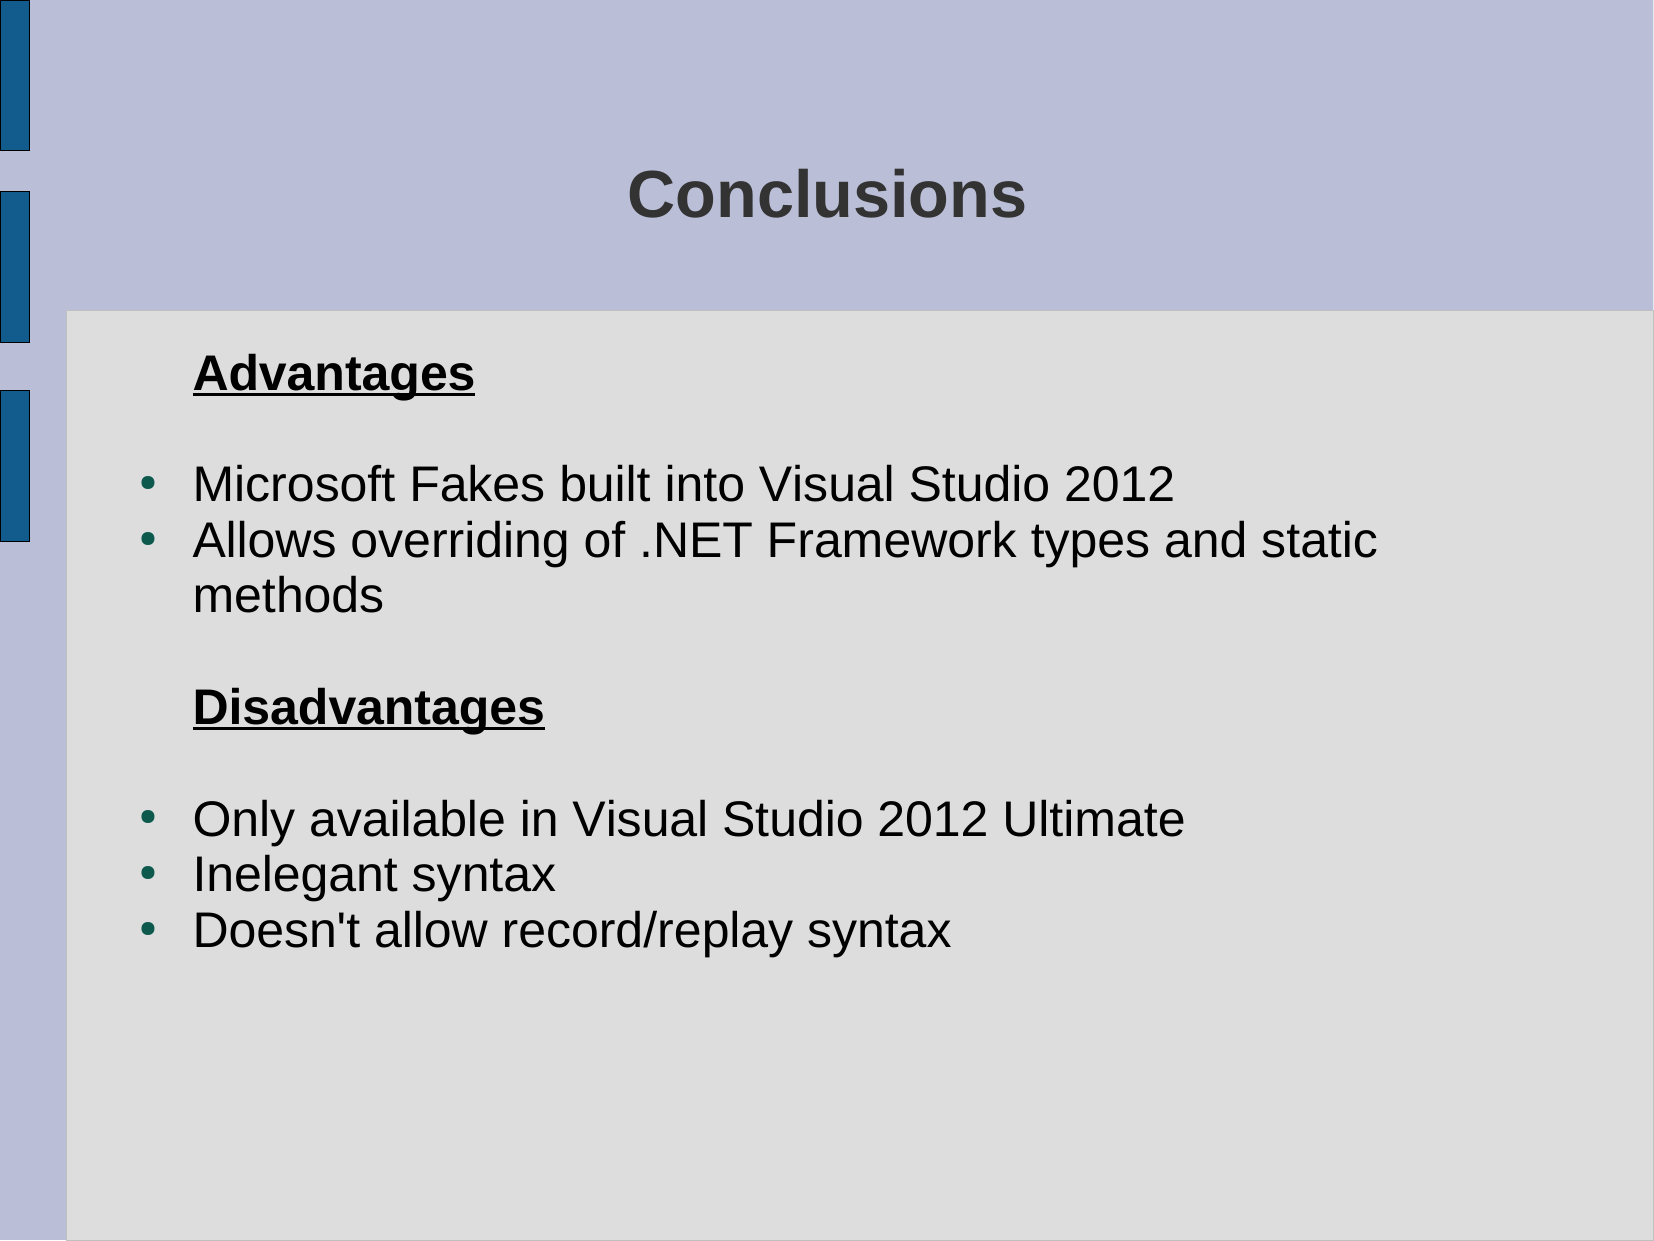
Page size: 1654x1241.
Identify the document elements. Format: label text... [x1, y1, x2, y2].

list Advantages Microsoft Fakes built into Visual Studio 2012 Allows overriding of .NET Framework types and static methods Disadvantages Only available in Visual Studio 2012 Ultimate Inelegant syntax Doesn't allow record/replay syntax [121, 344, 1534, 1127]
title Conclusions [121, 91, 1534, 299]
